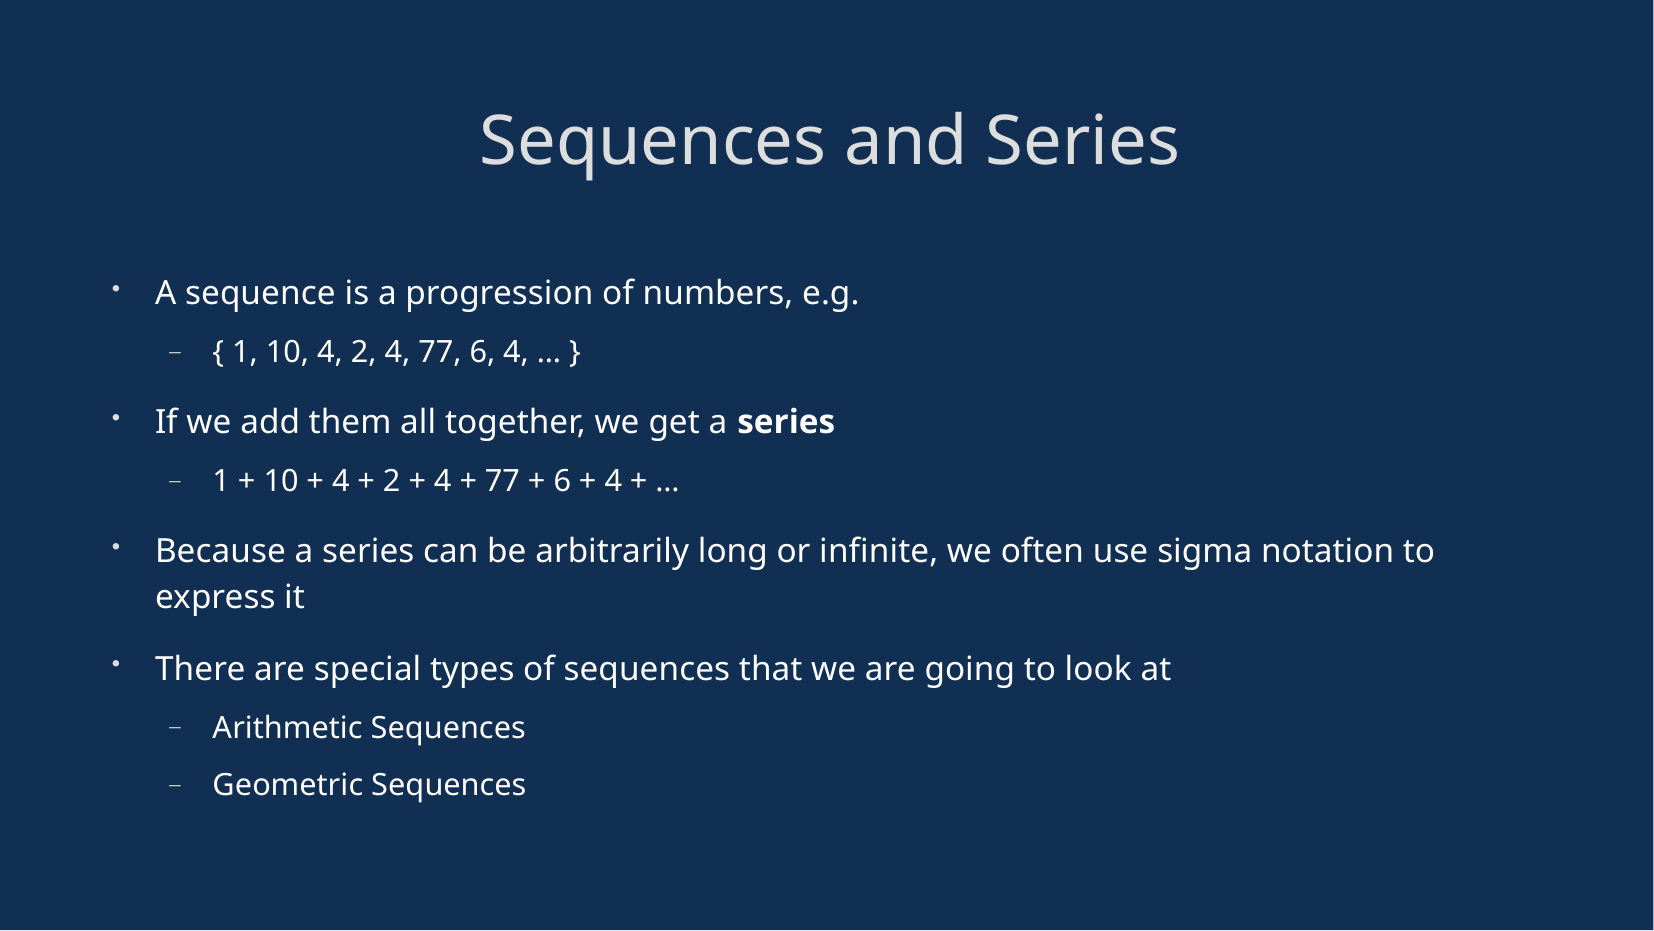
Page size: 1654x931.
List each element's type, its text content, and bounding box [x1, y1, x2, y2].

title Sequences and Series [97, 56, 1563, 220]
list A sequence is a progression of numbers, e.g. { 1, 10, 4, 2, 4, 77, 6, 4, … } If we add them all together, we get a series 1 + 10 + 4 + 2 + 4 + 77 + 6 + 4 + … Because a series can be arbitrarily long or infinite, we often use sigma notation to express it There are special types of sequences that we are going to look at Arithmetic Sequences Geometric Sequences [97, 268, 1563, 806]
